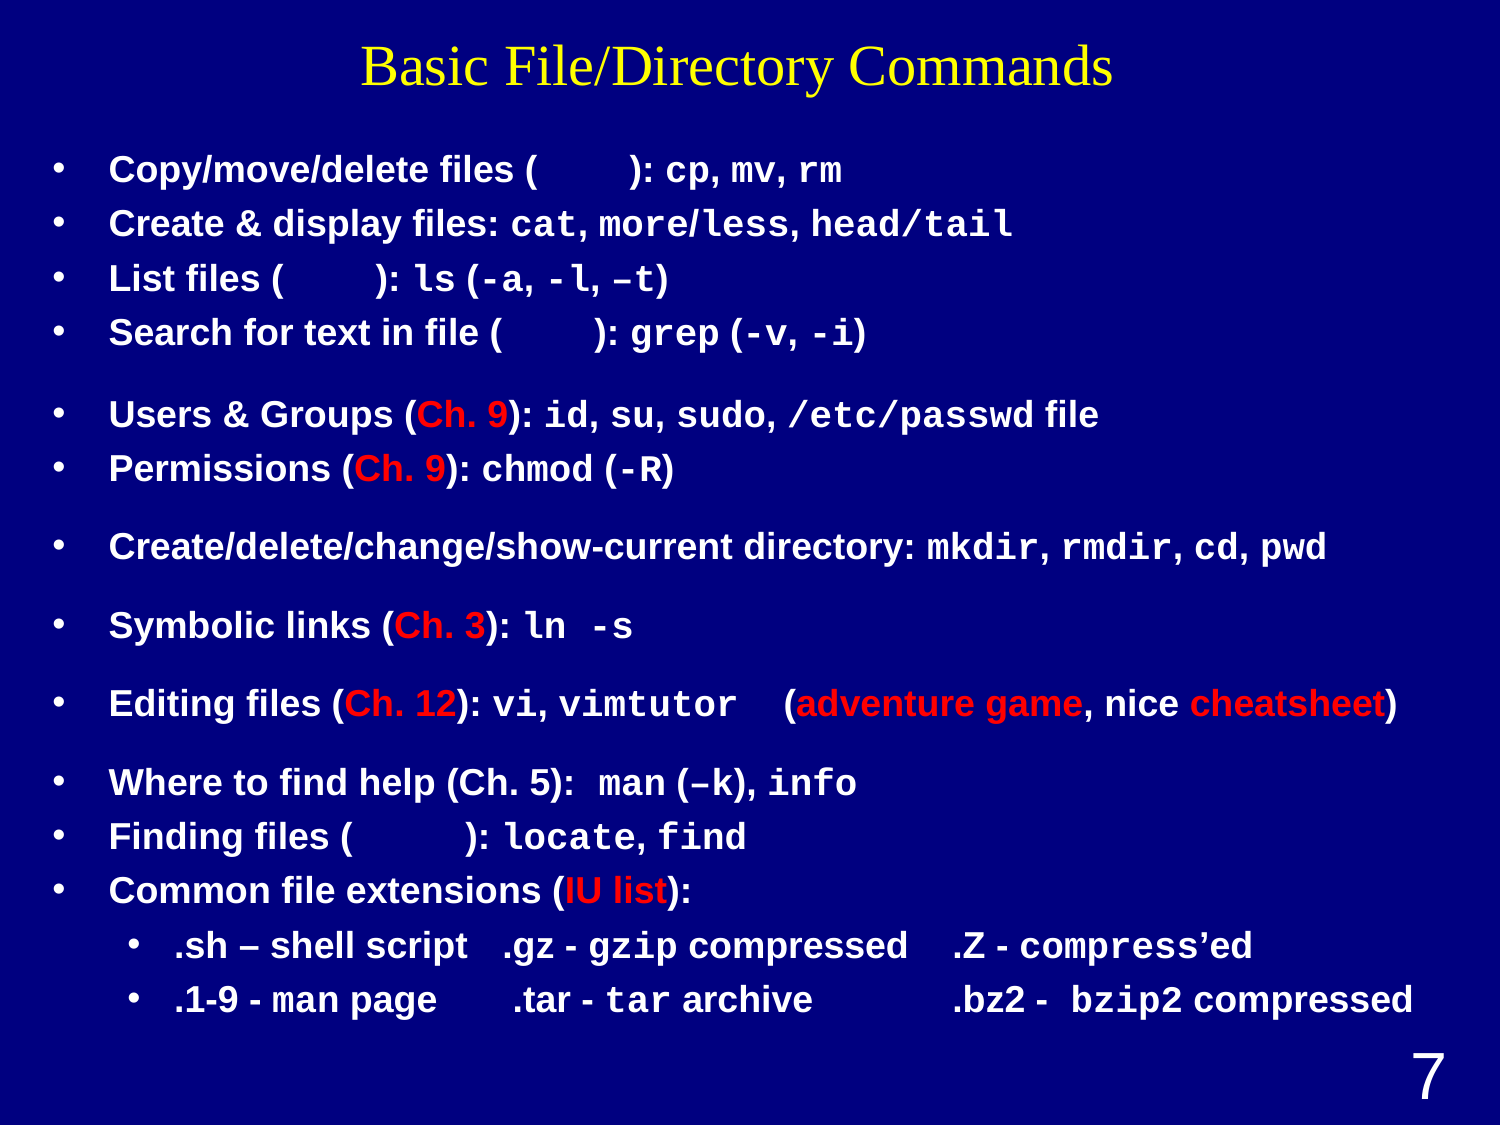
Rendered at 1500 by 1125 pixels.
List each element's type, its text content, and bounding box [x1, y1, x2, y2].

list Copy/move/delete files (Ch. 4): cp, mv, rm Create & display files: cat, more/less, head/tail List files (Ch. 3): ls (-a, -l, –t) Search for text in file (Ch. 6): grep (-v, -i) Users & Groups (Ch. 9): id, su, sudo, /etc/passwd file Permissions (Ch. 9): chmod (-R) Create/delete/change/show-current directory: mkdir, rmdir, cd, pwd Symbolic links (Ch. 3): ln -s Editing files (Ch. 12): vi, vimtutor (adventure game, nice cheatsheet) Where to find help (Ch. 5): man (–k), info Finding files (Ch. 17): locate, find Common file extensions (IU list): .sh – shell script .gz - gzip compressed .Z - compress’ed .1-9 - man page .tar - tar archive .bz2 - bzip2 compressed [37, 137, 1476, 1088]
title Basic File/Directory Commands [99, 19, 1375, 106]
